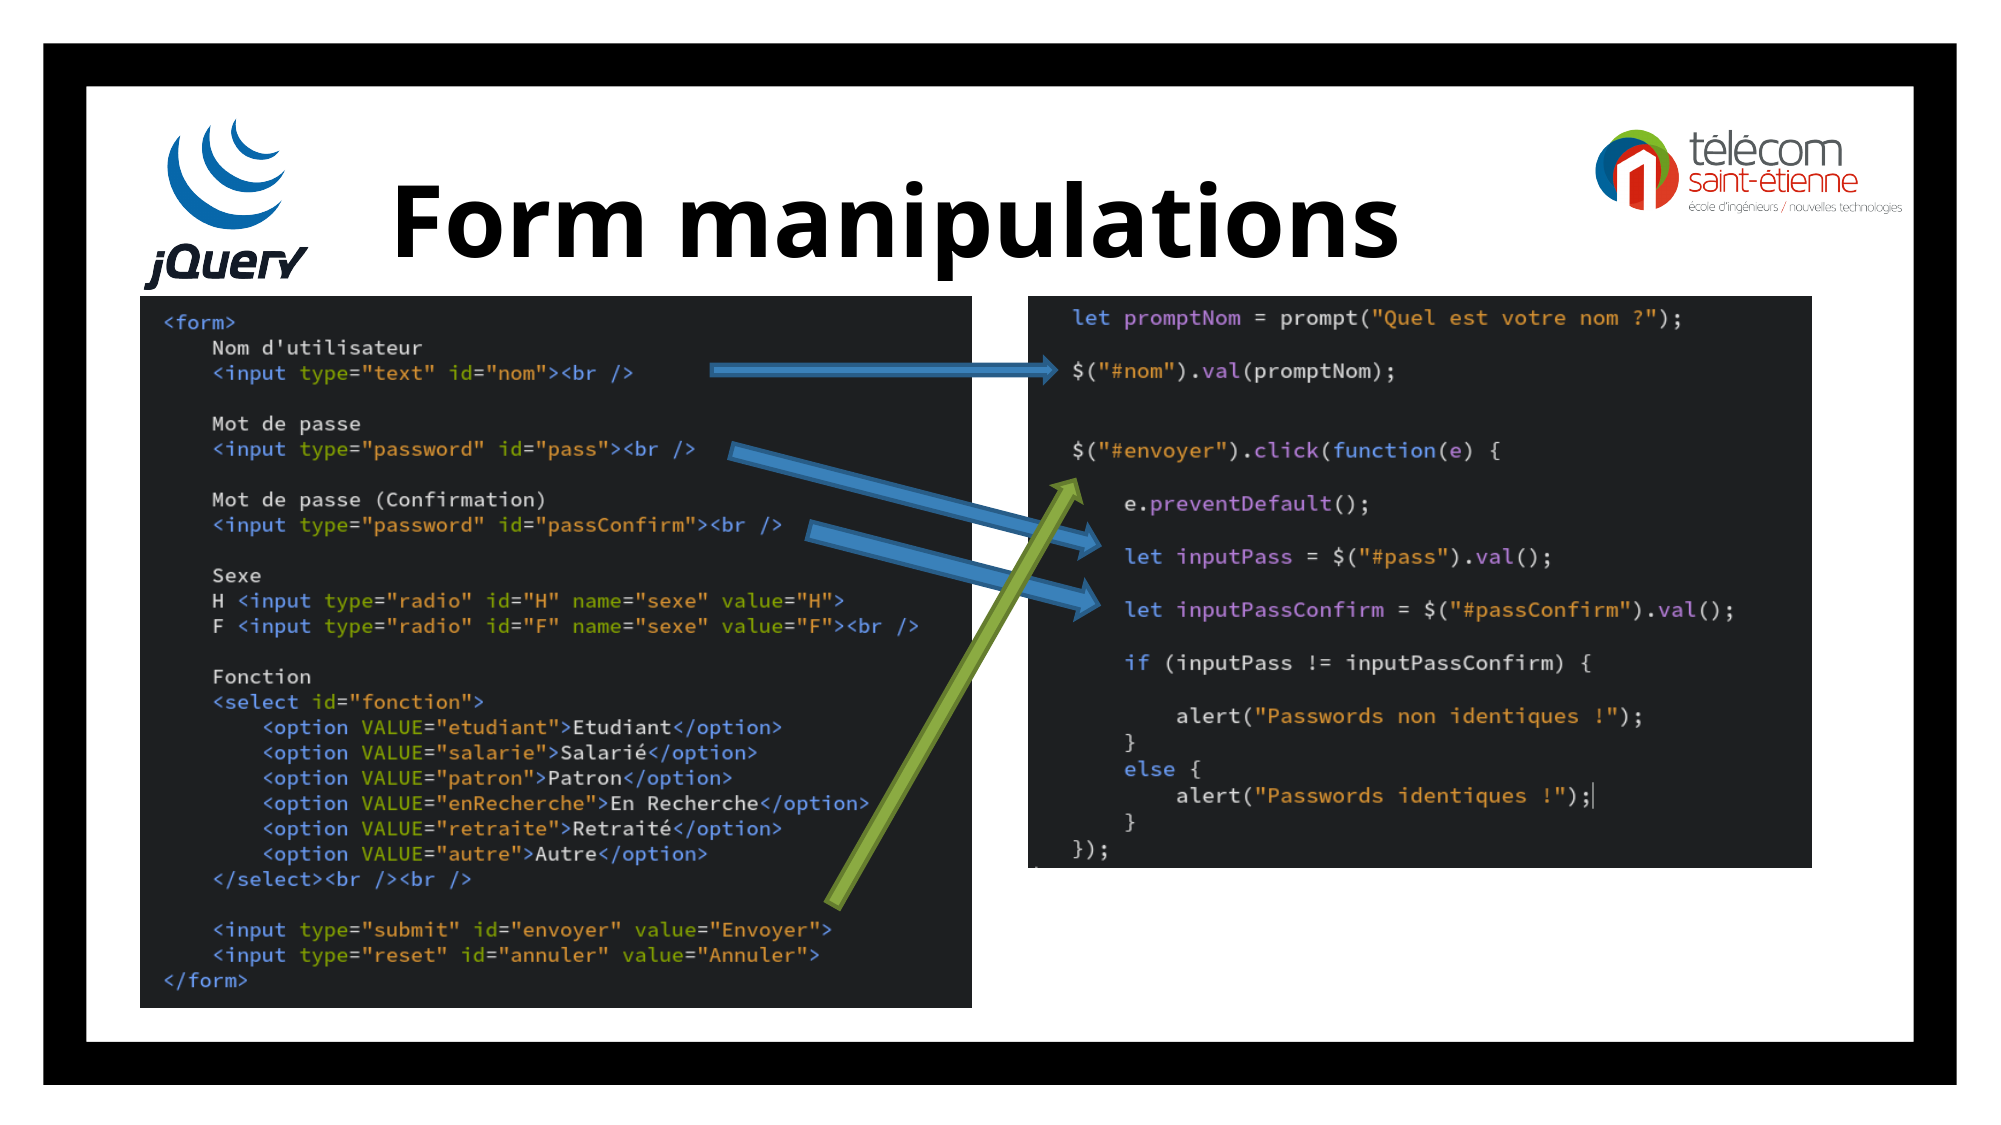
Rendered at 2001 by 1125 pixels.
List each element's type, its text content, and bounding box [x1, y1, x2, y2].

picture [1582, 118, 1923, 223]
picture [140, 118, 312, 290]
text_box [729, 443, 1100, 909]
text_box [711, 359, 1056, 381]
title Form manipulations [369, 138, 1849, 304]
picture [1028, 297, 1812, 868]
picture [140, 297, 972, 1009]
picture [1028, 536, 1033, 545]
